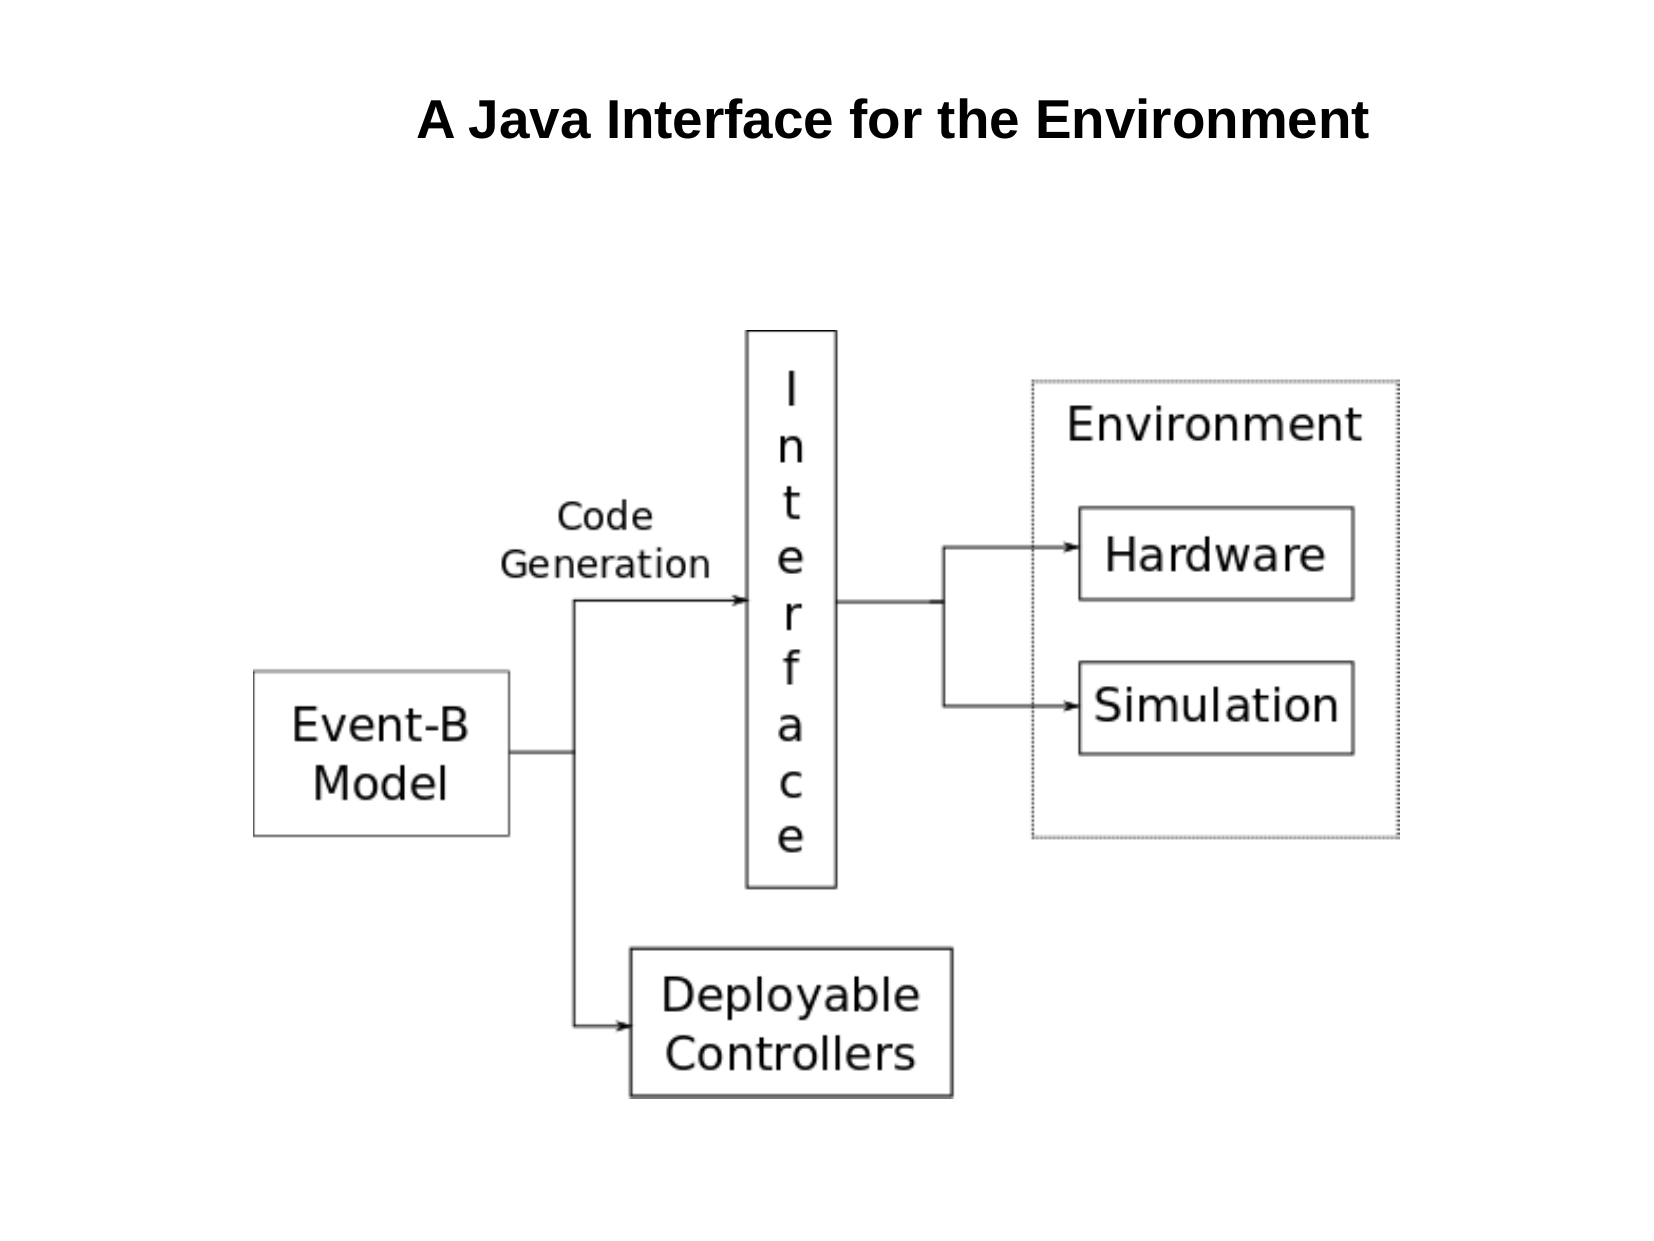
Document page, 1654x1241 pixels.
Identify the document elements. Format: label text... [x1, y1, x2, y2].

picture [253, 330, 1400, 1099]
list A Java Interface for the Environment [248, 88, 1406, 166]
